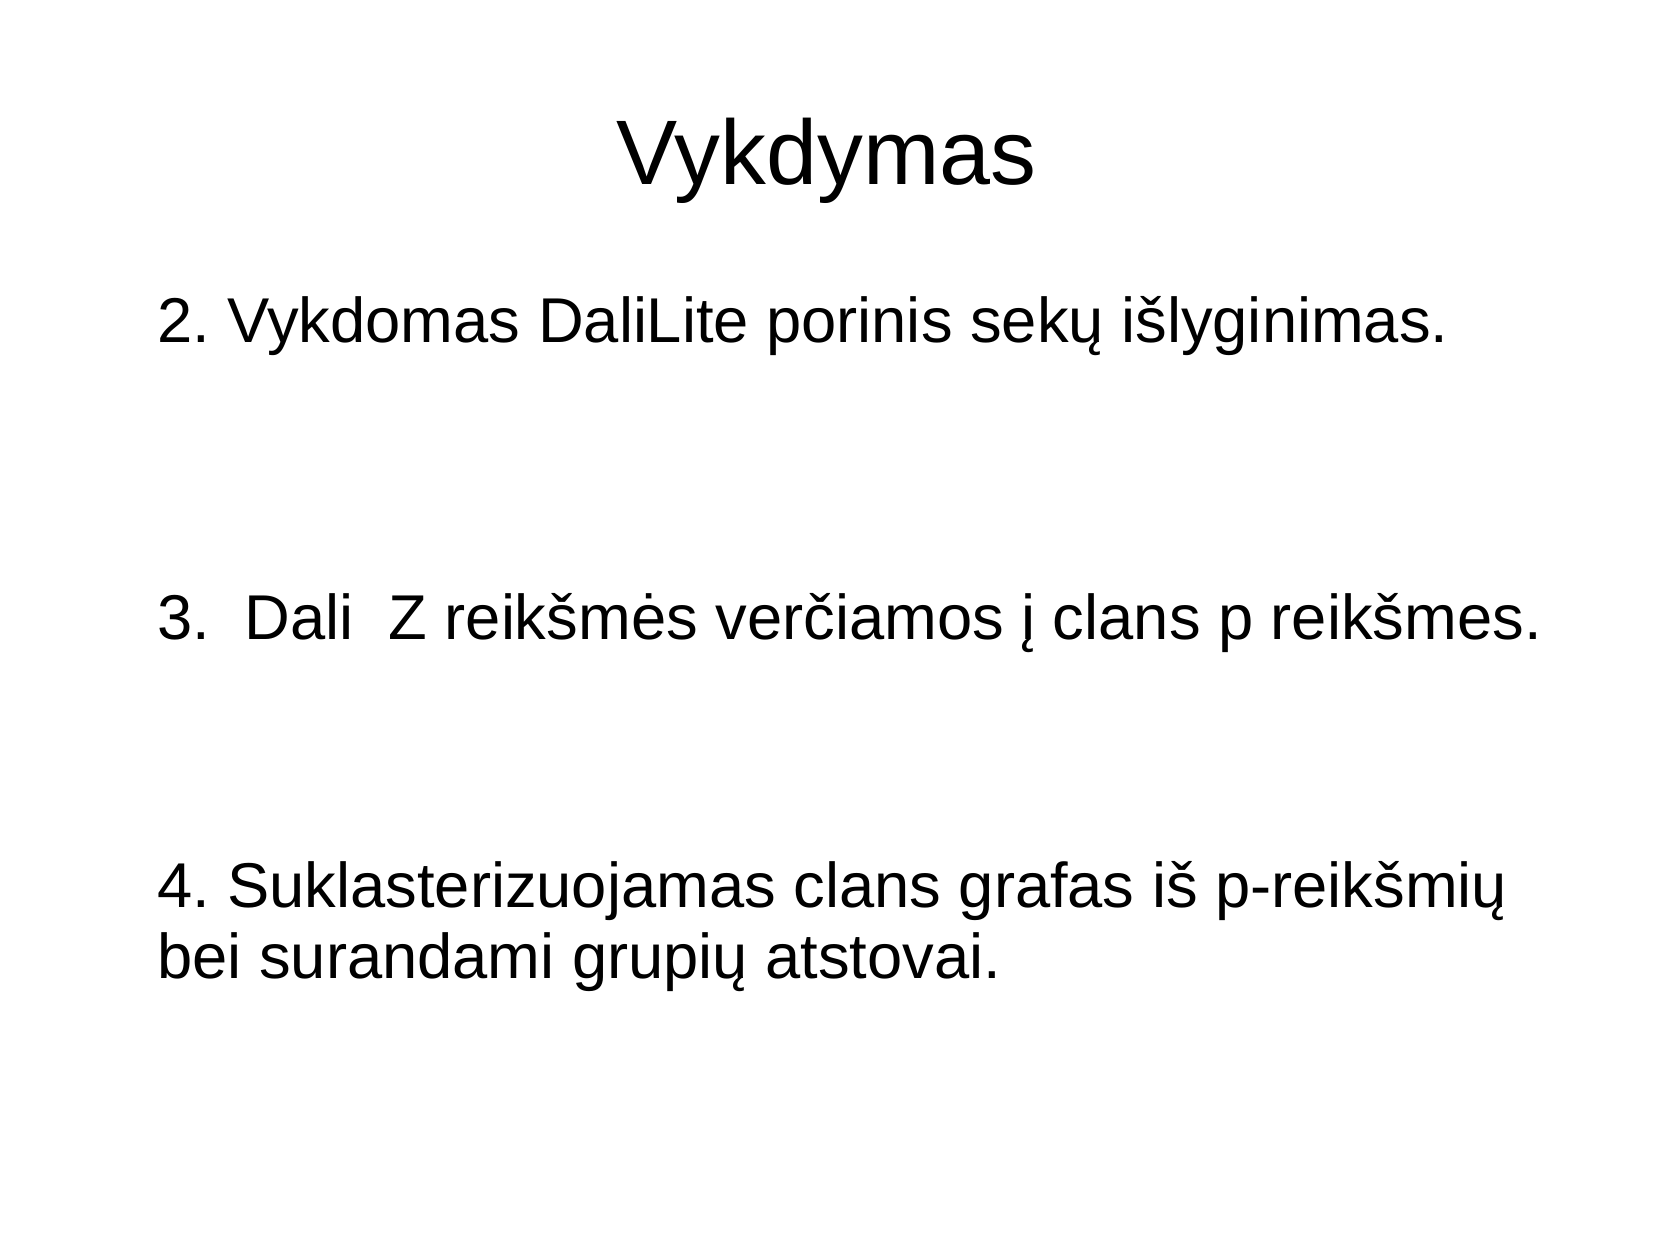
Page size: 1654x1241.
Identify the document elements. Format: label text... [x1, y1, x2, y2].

title Vykdymas [82, 49, 1571, 257]
list 2. Vykdomas DaliLite porinis sekų išlyginimas. 3. Dali Z reikšmės verčiamos į clans p reikšmes. 4. Suklasterizuojamas clans grafas iš p-reikšmių bei surandami grupių atstovai. [90, 285, 1579, 1006]
